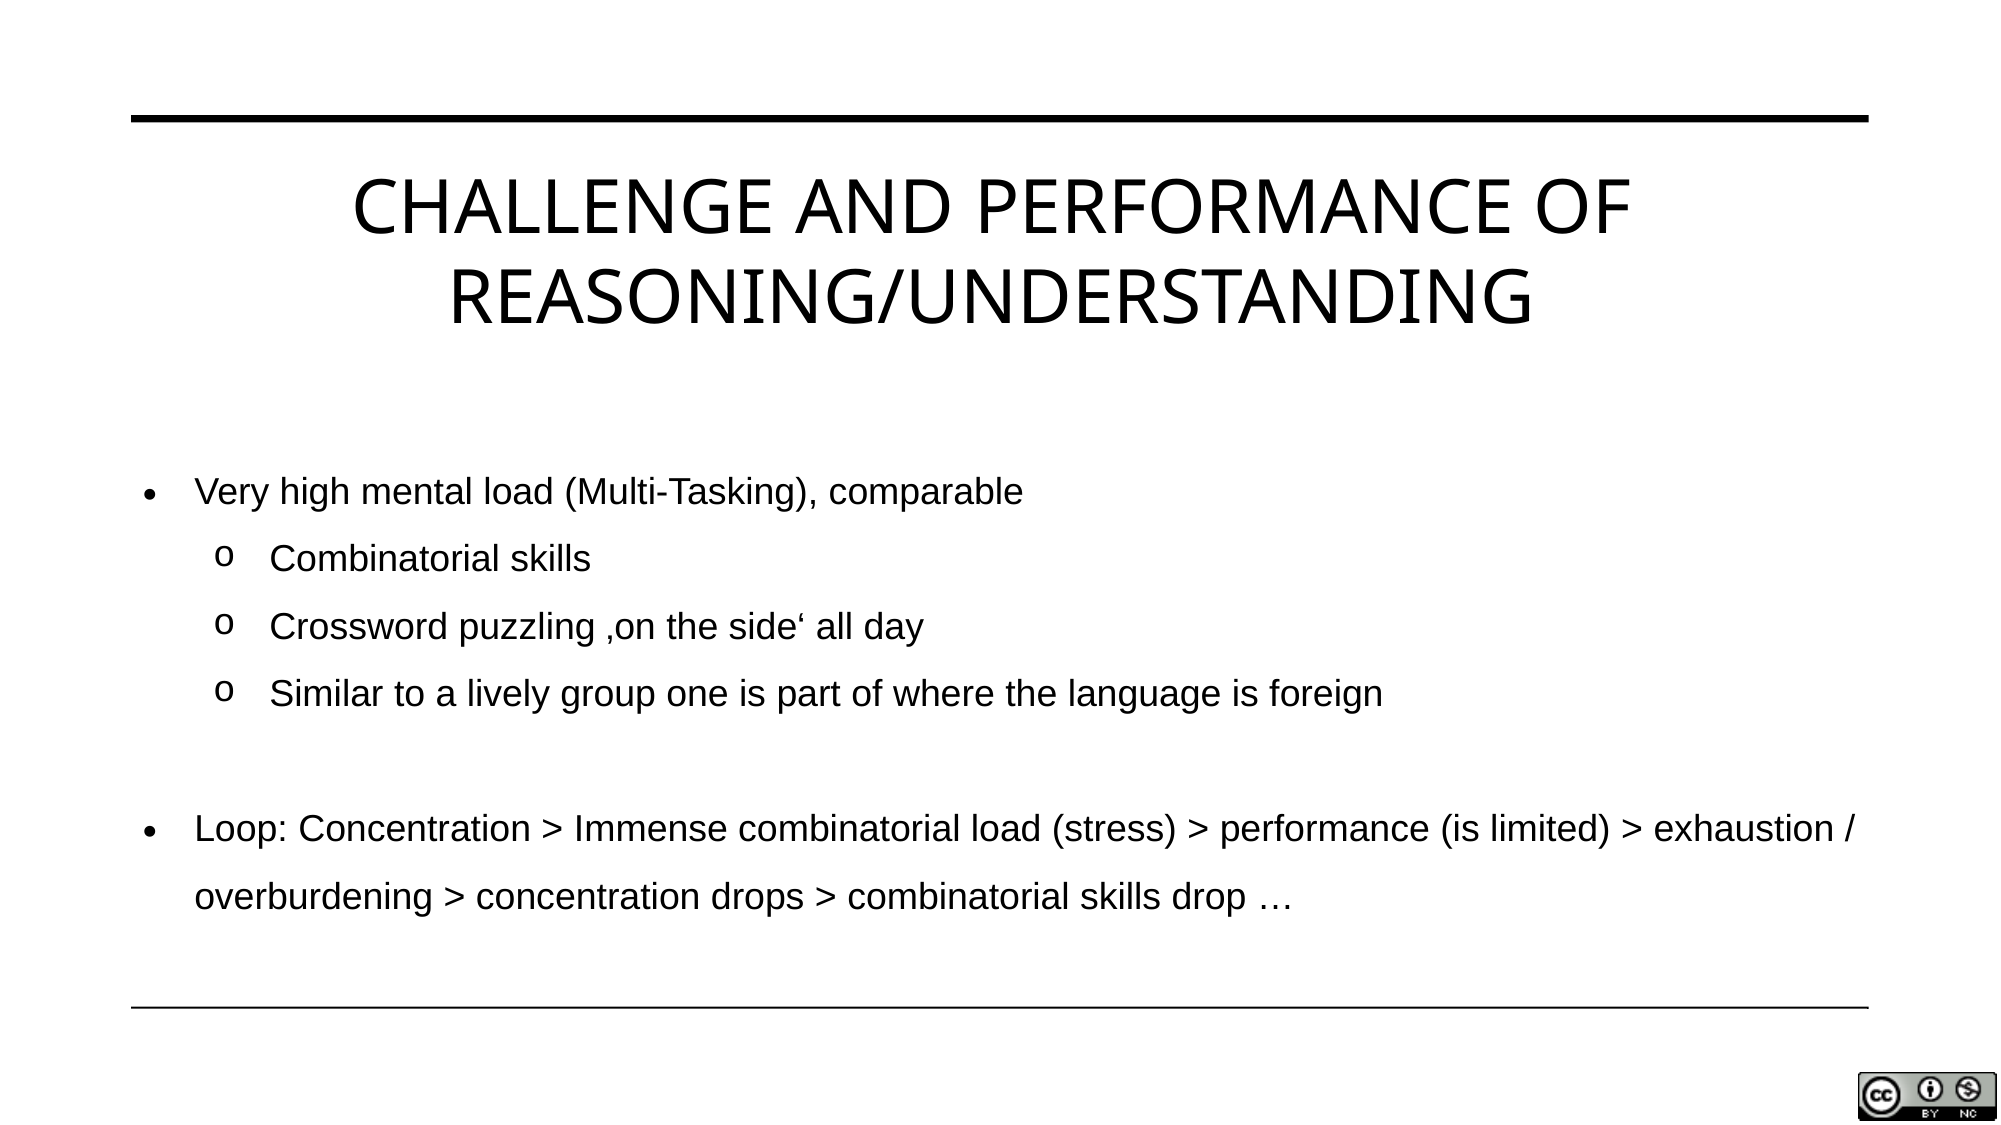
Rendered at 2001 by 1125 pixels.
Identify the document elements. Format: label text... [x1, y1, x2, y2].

picture [1858, 1072, 1997, 1121]
title CHALLENGE AND PERFORMANCE OF REASONING/UNDERSTANDING [114, 151, 1869, 366]
text_box Very high mental load (Multi-Tasking), comparable Combinatorial skills Crossword puzzling ‚on the side‘ all day Similar to a lively group one is part of where the language is foreign Loop: Concentration > Immense combinatorial load (stress) > performance (is limited) > exhaustion / overburdening > concentration drops > combinatorial skills drop … [123, 391, 1877, 925]
